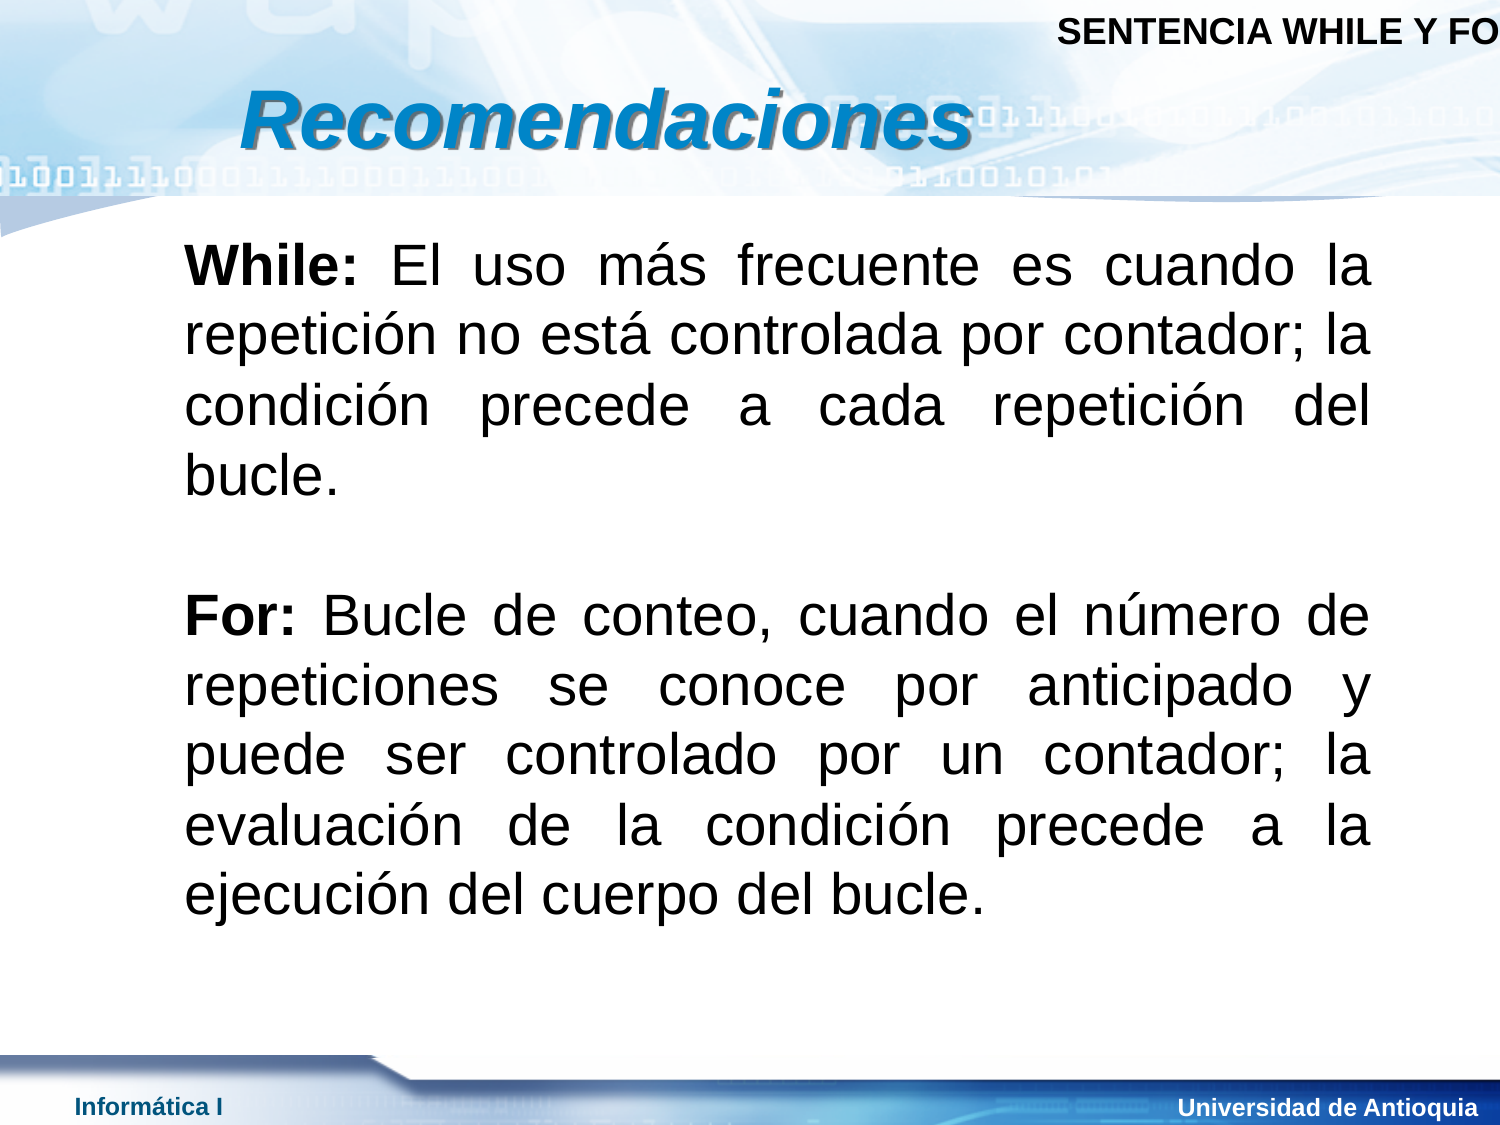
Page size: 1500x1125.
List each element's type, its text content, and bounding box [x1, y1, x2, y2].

picture [0, 0, 1500, 196]
title Recomendaciones [224, 57, 1438, 150]
picture [0, 1055, 1500, 1125]
text_box SENTENCIA WHILE Y FOR [1043, 0, 1500, 59]
text_box While: El uso más frecuente es cuando la repetición no está controlada por contador; la condición precede a cada repetición del bucle. For: Bucle de conteo, cuando el número de repeticiones se conoce por anticipado y puede ser controlado por un contador; la evaluación de la condición precede a la ejecución del cuerpo del bucle. [171, 219, 1387, 934]
